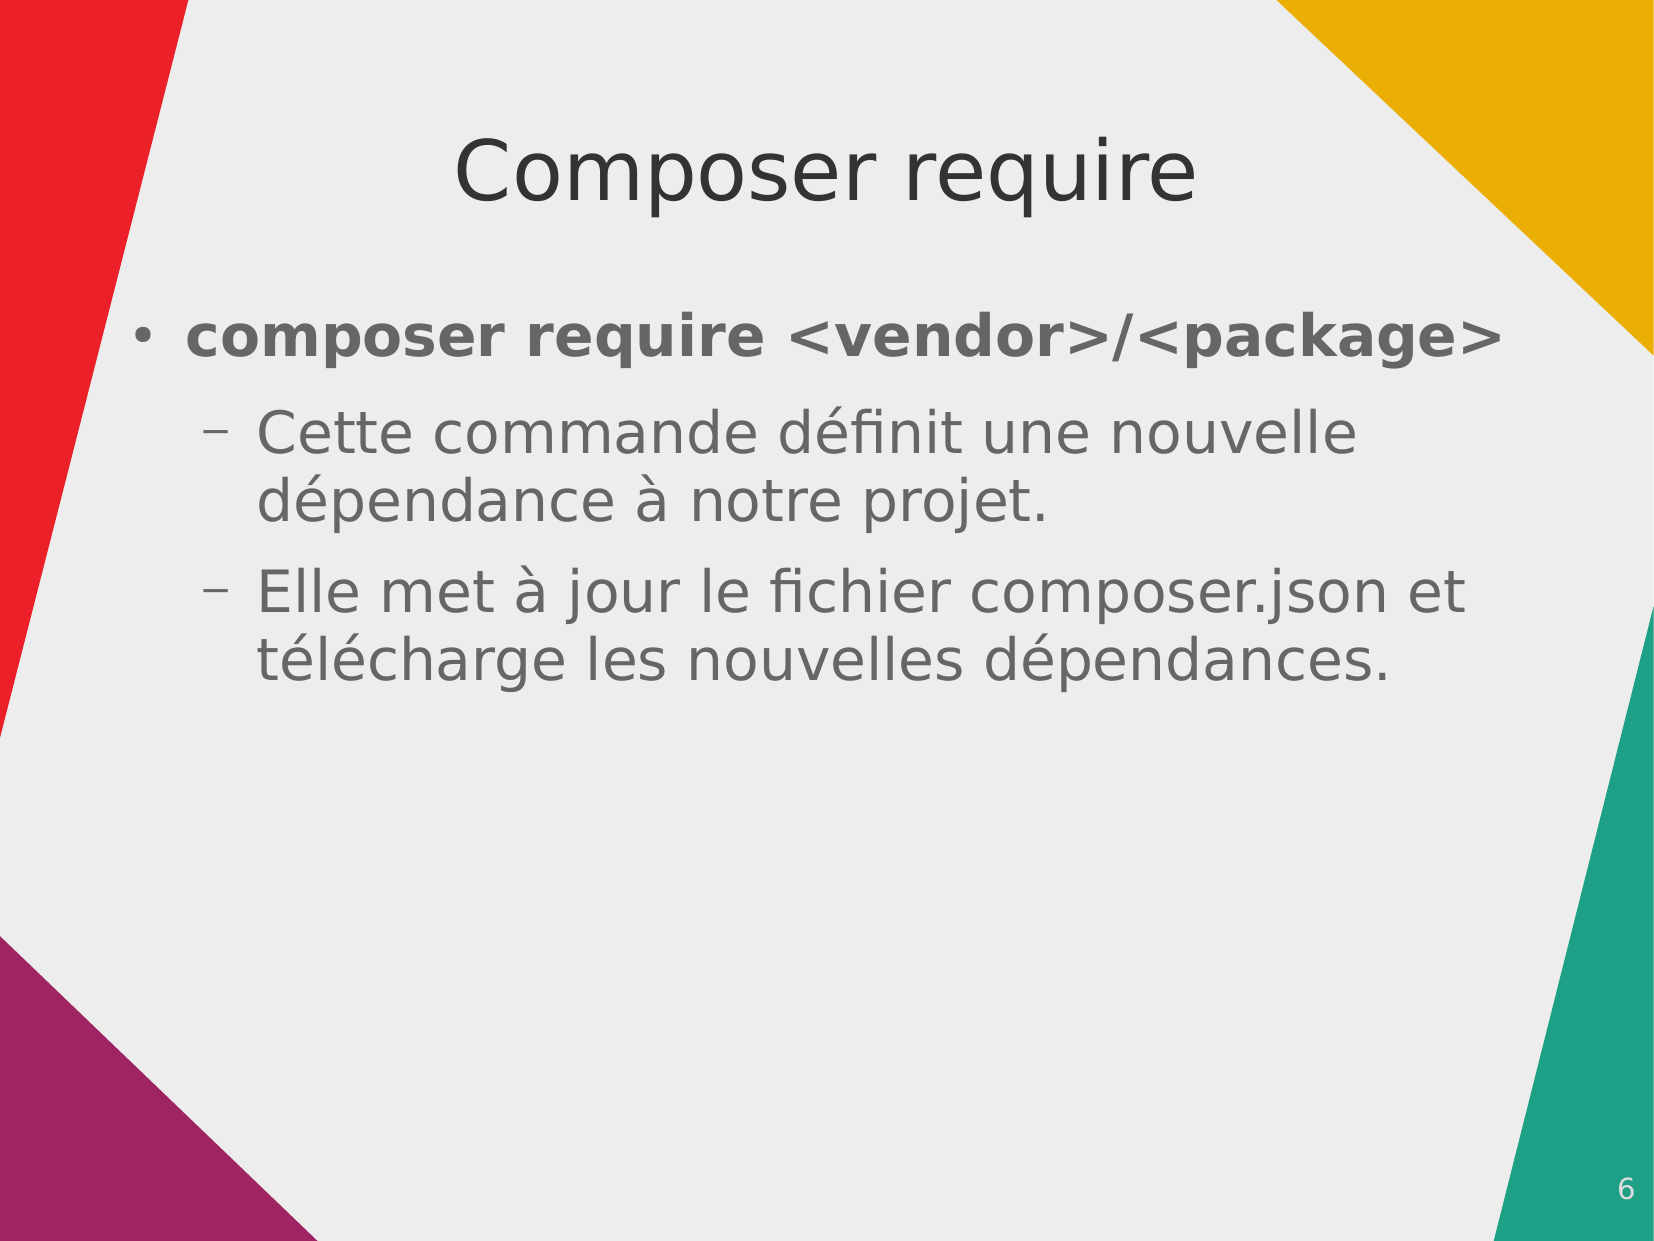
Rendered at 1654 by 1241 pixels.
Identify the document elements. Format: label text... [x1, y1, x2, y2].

list composer require <vendor>/<package> Cette commande définit une nouvelle dépendance à notre projet. Elle met à jour le fichier composer.json et télécharge les nouvelles dépendances. [114, 302, 1539, 1033]
title Composer require [114, 73, 1539, 271]
